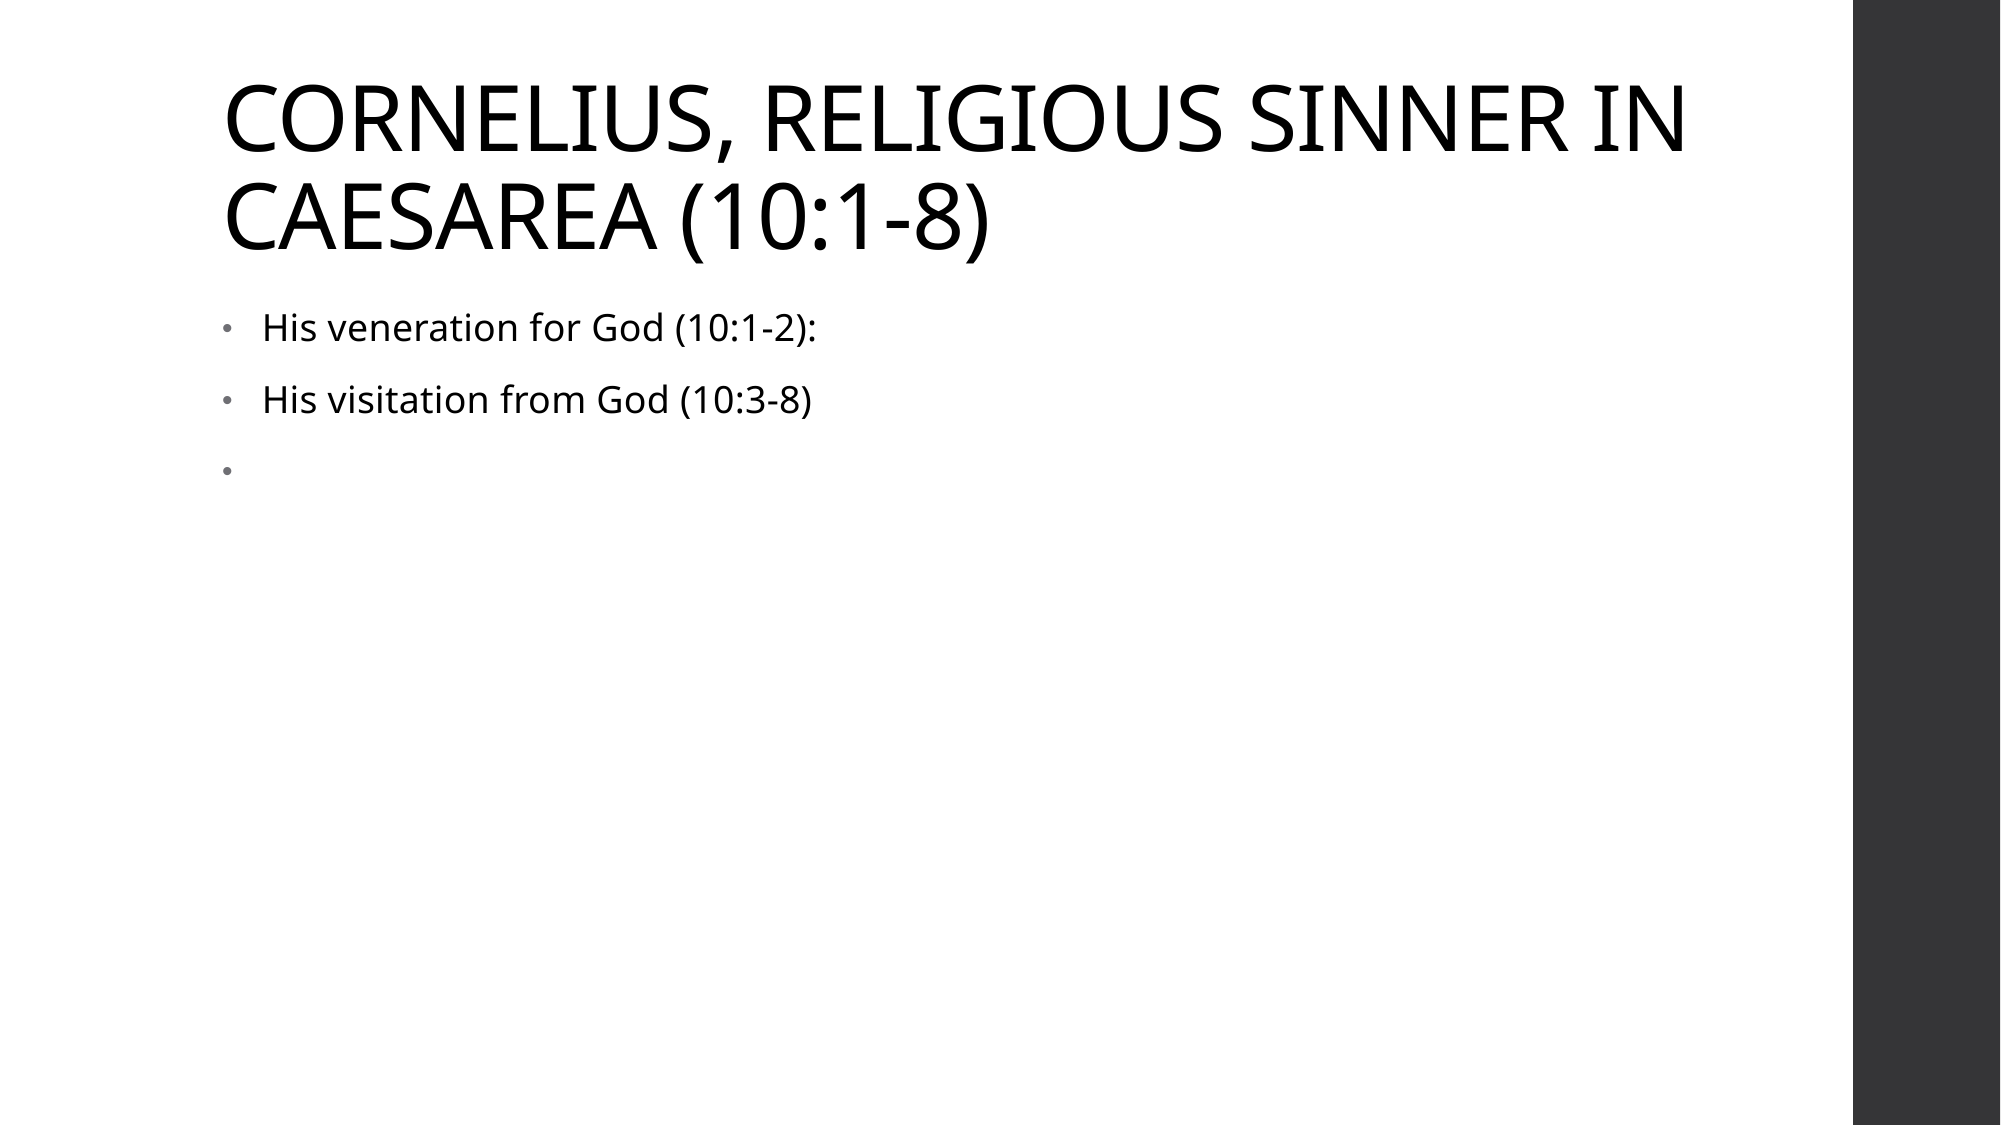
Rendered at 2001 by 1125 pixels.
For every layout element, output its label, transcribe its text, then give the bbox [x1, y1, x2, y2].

title CORNELIUS, RELIGIOUS SINNER IN CAESAREA (10:1-8) [206, 60, 1797, 278]
list His veneration for God (10:1-2): His visitation from God (10:3-8) [206, 299, 1617, 1014]
